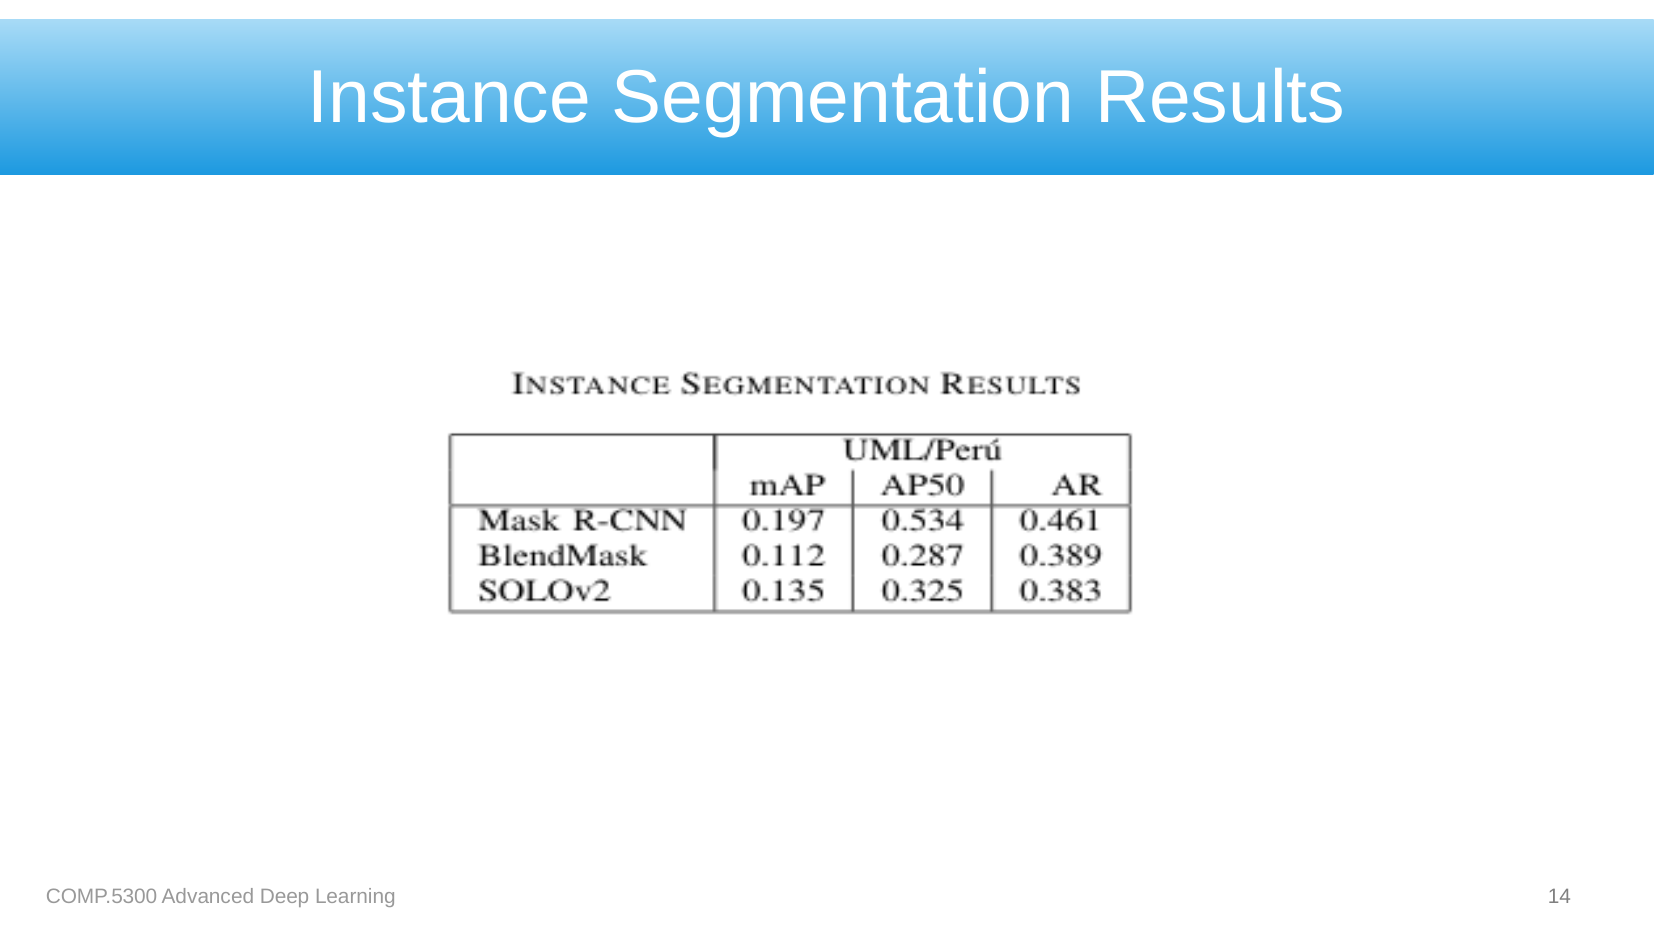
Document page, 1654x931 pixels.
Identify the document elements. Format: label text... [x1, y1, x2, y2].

title Instance Segmentation Results [0, 19, 1654, 175]
picture [431, 368, 1156, 631]
